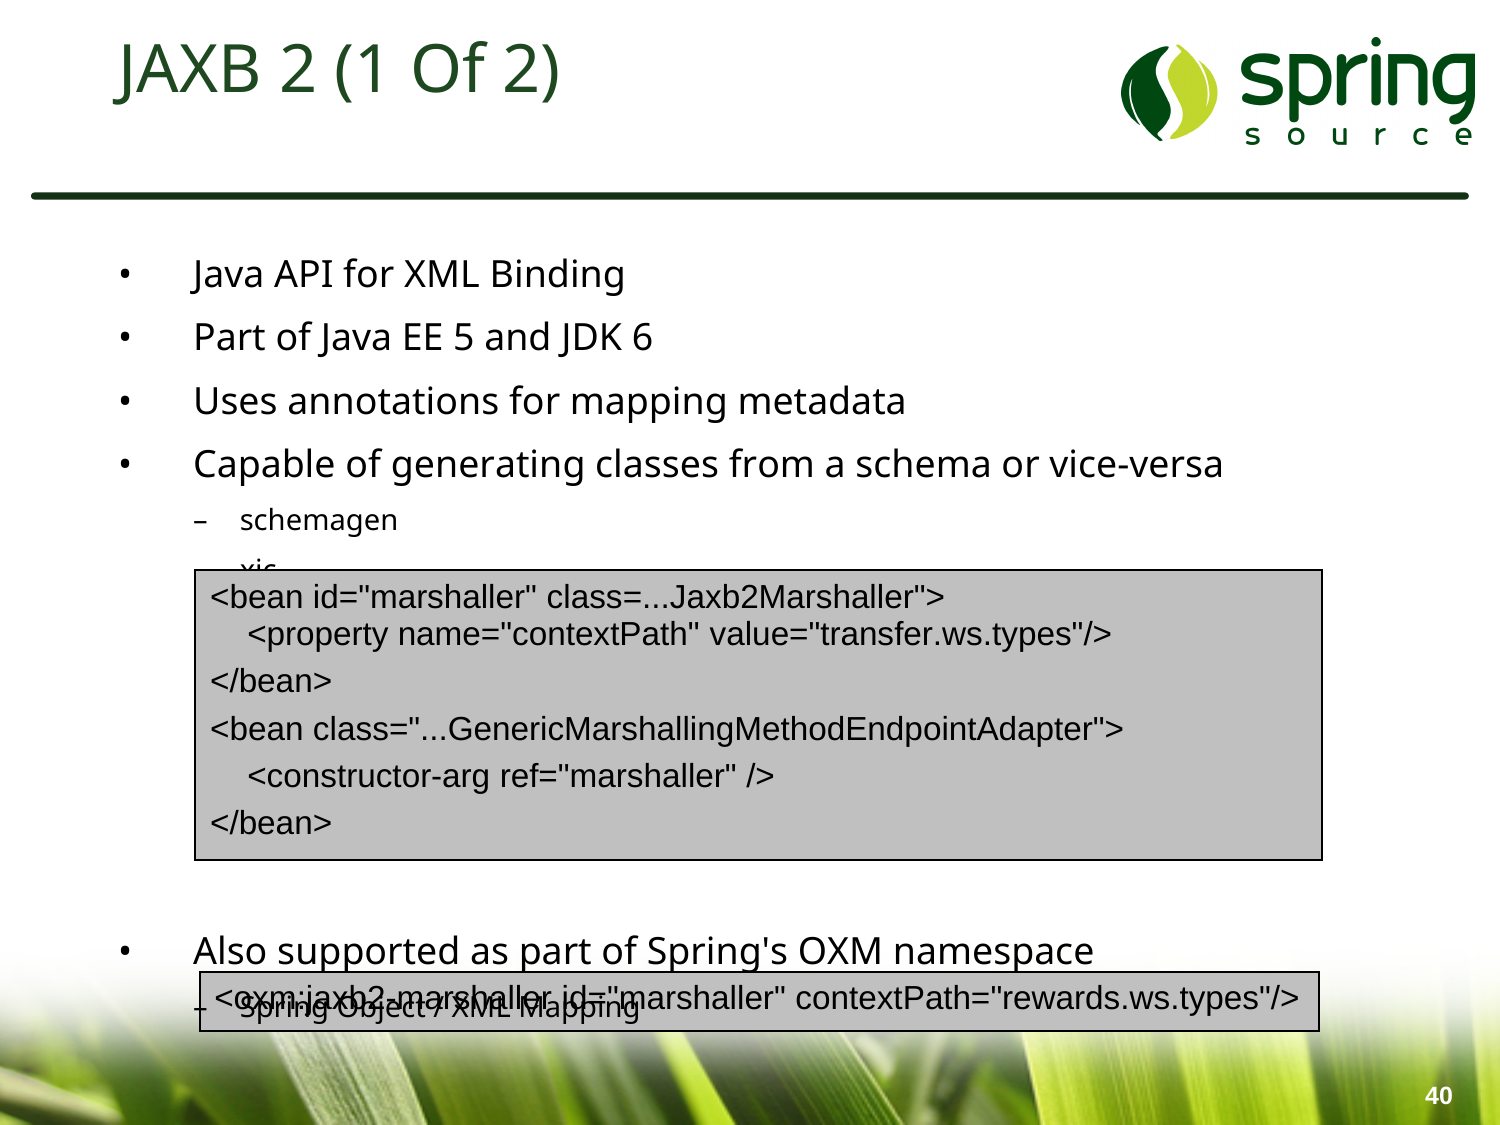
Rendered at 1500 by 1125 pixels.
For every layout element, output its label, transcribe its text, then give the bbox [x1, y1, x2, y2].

picture [0, 944, 1500, 1125]
list Java API for XML Binding Part of Java EE 5 and JDK 6 Uses annotations for mapping metadata Capable of generating classes from a schema or vice-versa schemagen xjc Also supported as part of Spring's OXM namespace Spring Object / XML Mapping [103, 239, 1394, 1054]
picture [1136, 37, 1475, 145]
title JAXB 2 (1 Of 2) [103, 14, 1136, 177]
text_box <bean id="marshaller" class=...Jaxb2Marshaller"> <property name="contextPath" value="transfer.ws.types"/> </bean> <bean class="...GenericMarshallingMethodEndpointAdapter"> <constructor-arg ref="marshaller" /> </bean> [195, 570, 1322, 861]
